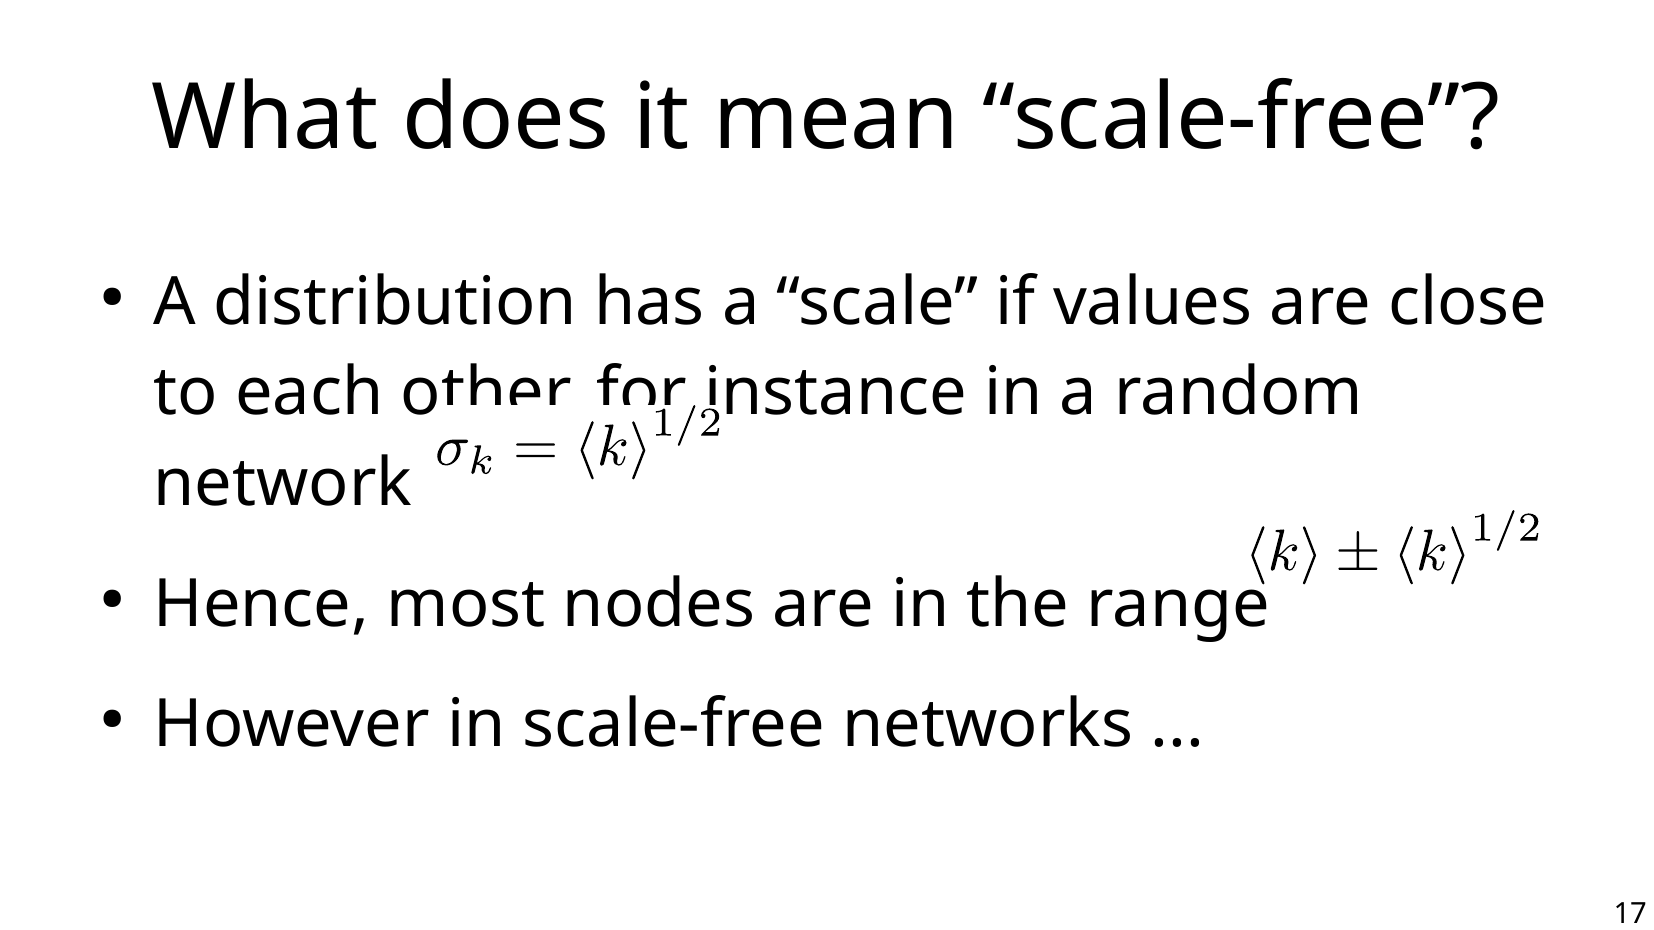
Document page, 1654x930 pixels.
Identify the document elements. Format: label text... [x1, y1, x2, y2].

list A distribution has a “scale” if values are close to each other, for instance in a random network Hence, most nodes are in the range However in scale-free networks ... [82, 252, 1571, 793]
text_box [1245, 510, 1541, 585]
title What does it mean “scale-free”? [82, 1, 1571, 225]
text_box [435, 405, 722, 480]
